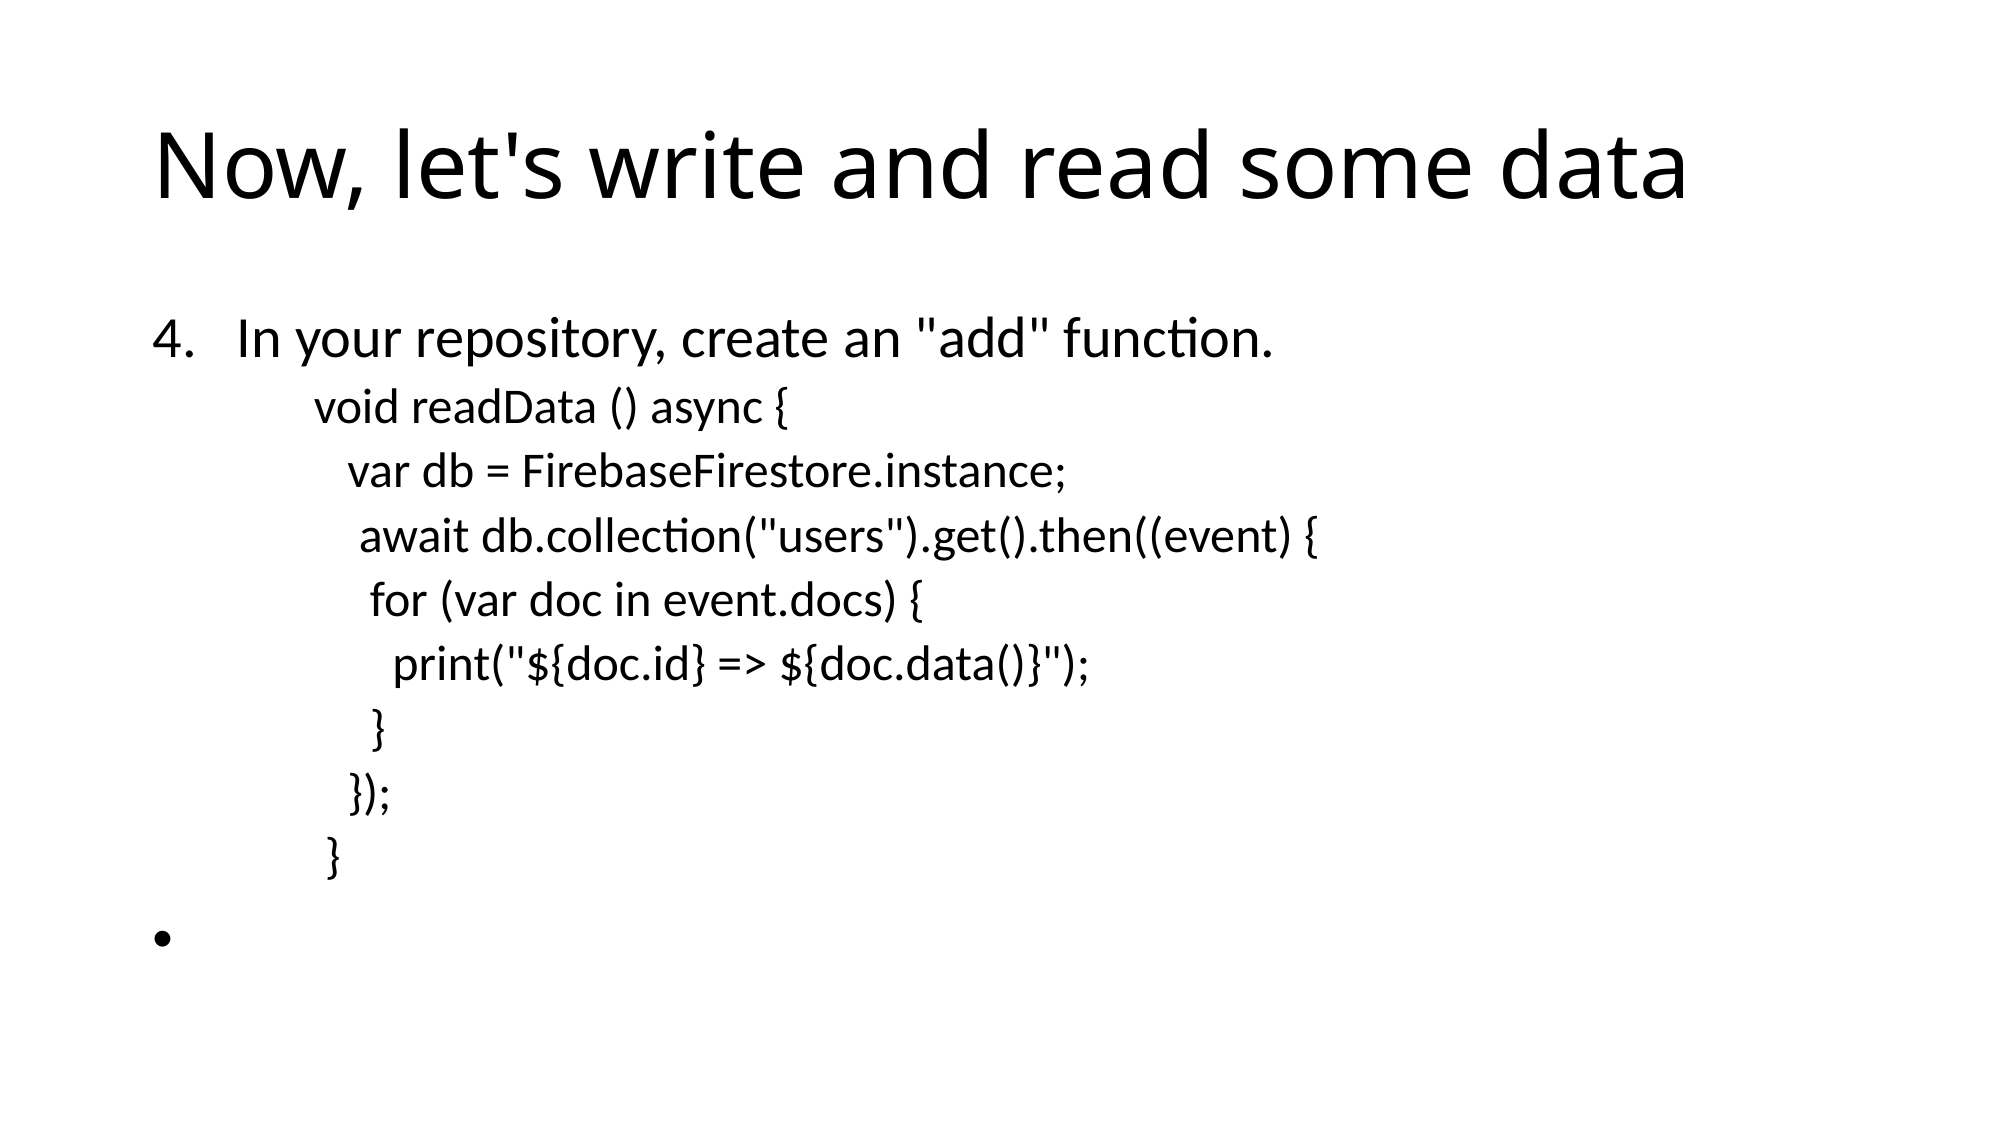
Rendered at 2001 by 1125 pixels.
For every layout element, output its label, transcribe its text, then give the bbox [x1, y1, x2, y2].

list In your repository, create an "add" function. void readData () async { var db = FirebaseFirestore.instance; await db.collection("users").get().then((event) { for (var doc in event.docs) { print("${doc.id} => ${doc.data()}"); } }); } [137, 299, 1863, 1014]
title Now, let's write and read some data [137, 59, 1863, 278]
